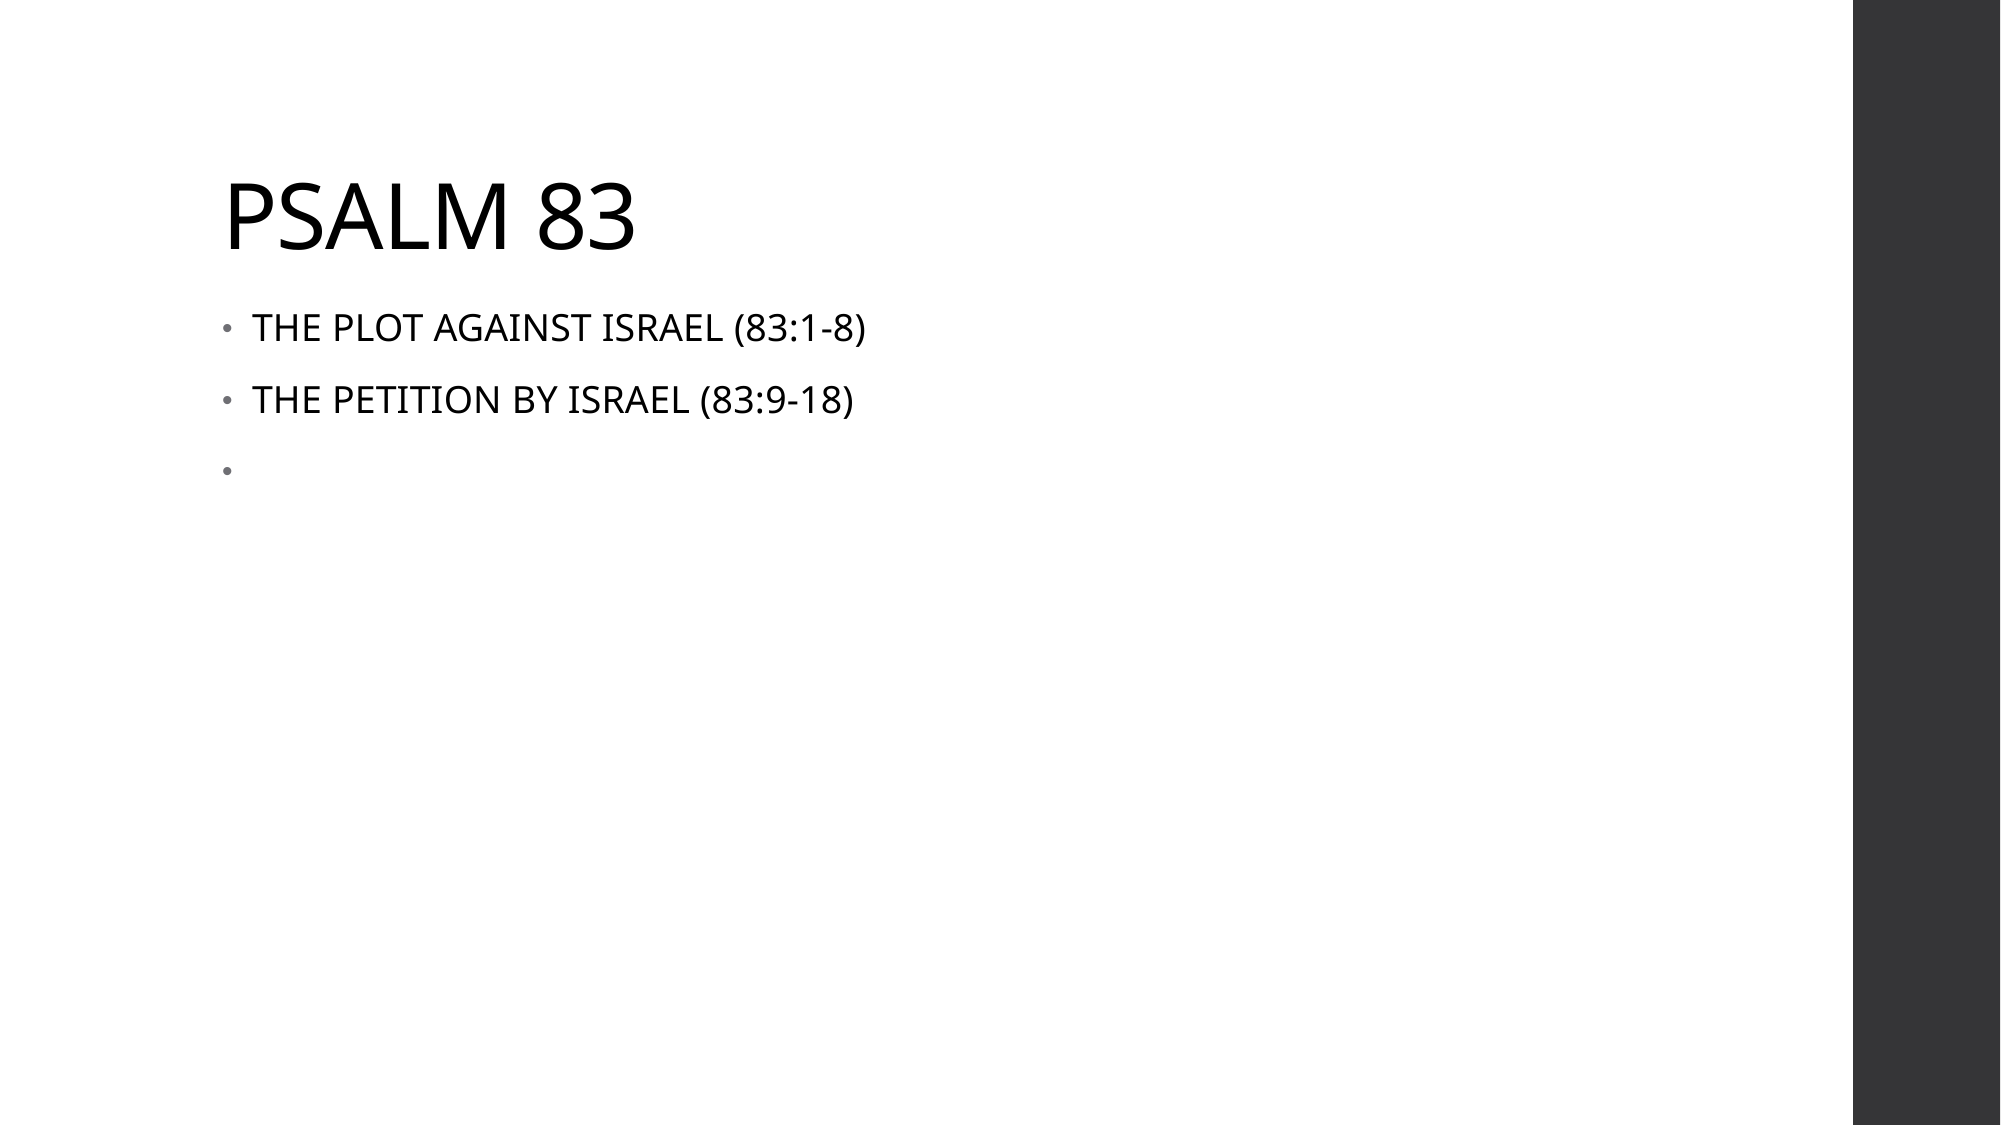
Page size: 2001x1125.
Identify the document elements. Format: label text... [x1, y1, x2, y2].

title PSALM 83 [206, 60, 1797, 278]
list THE PLOT AGAINST ISRAEL (83:1-8) THE PETITION BY ISRAEL (83:9-18) [206, 299, 1617, 1014]
